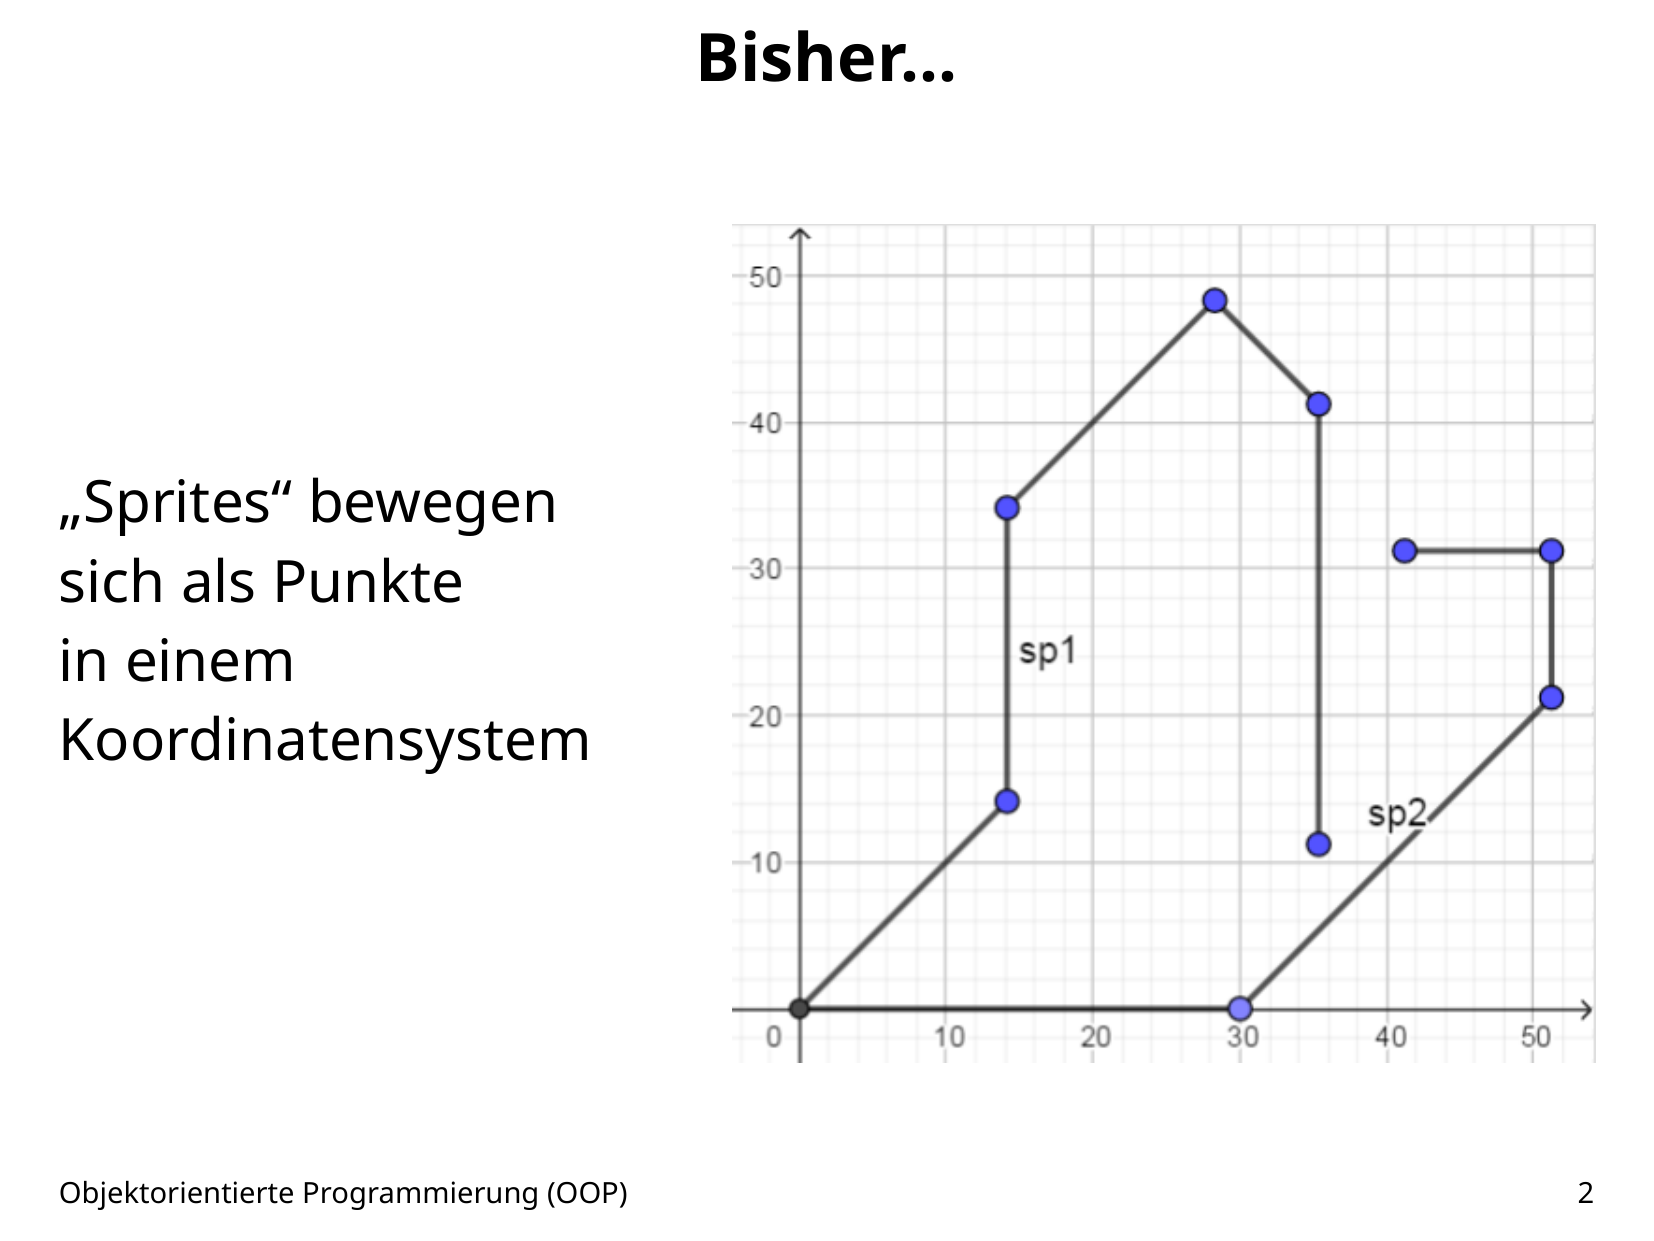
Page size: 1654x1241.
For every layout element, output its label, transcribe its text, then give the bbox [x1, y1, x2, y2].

title Bisher... [0, 5, 1654, 107]
list „Sprites“ bewegen sich als Punkte in einem Koordinatensystem [59, 460, 626, 1111]
picture [732, 224, 1596, 1063]
